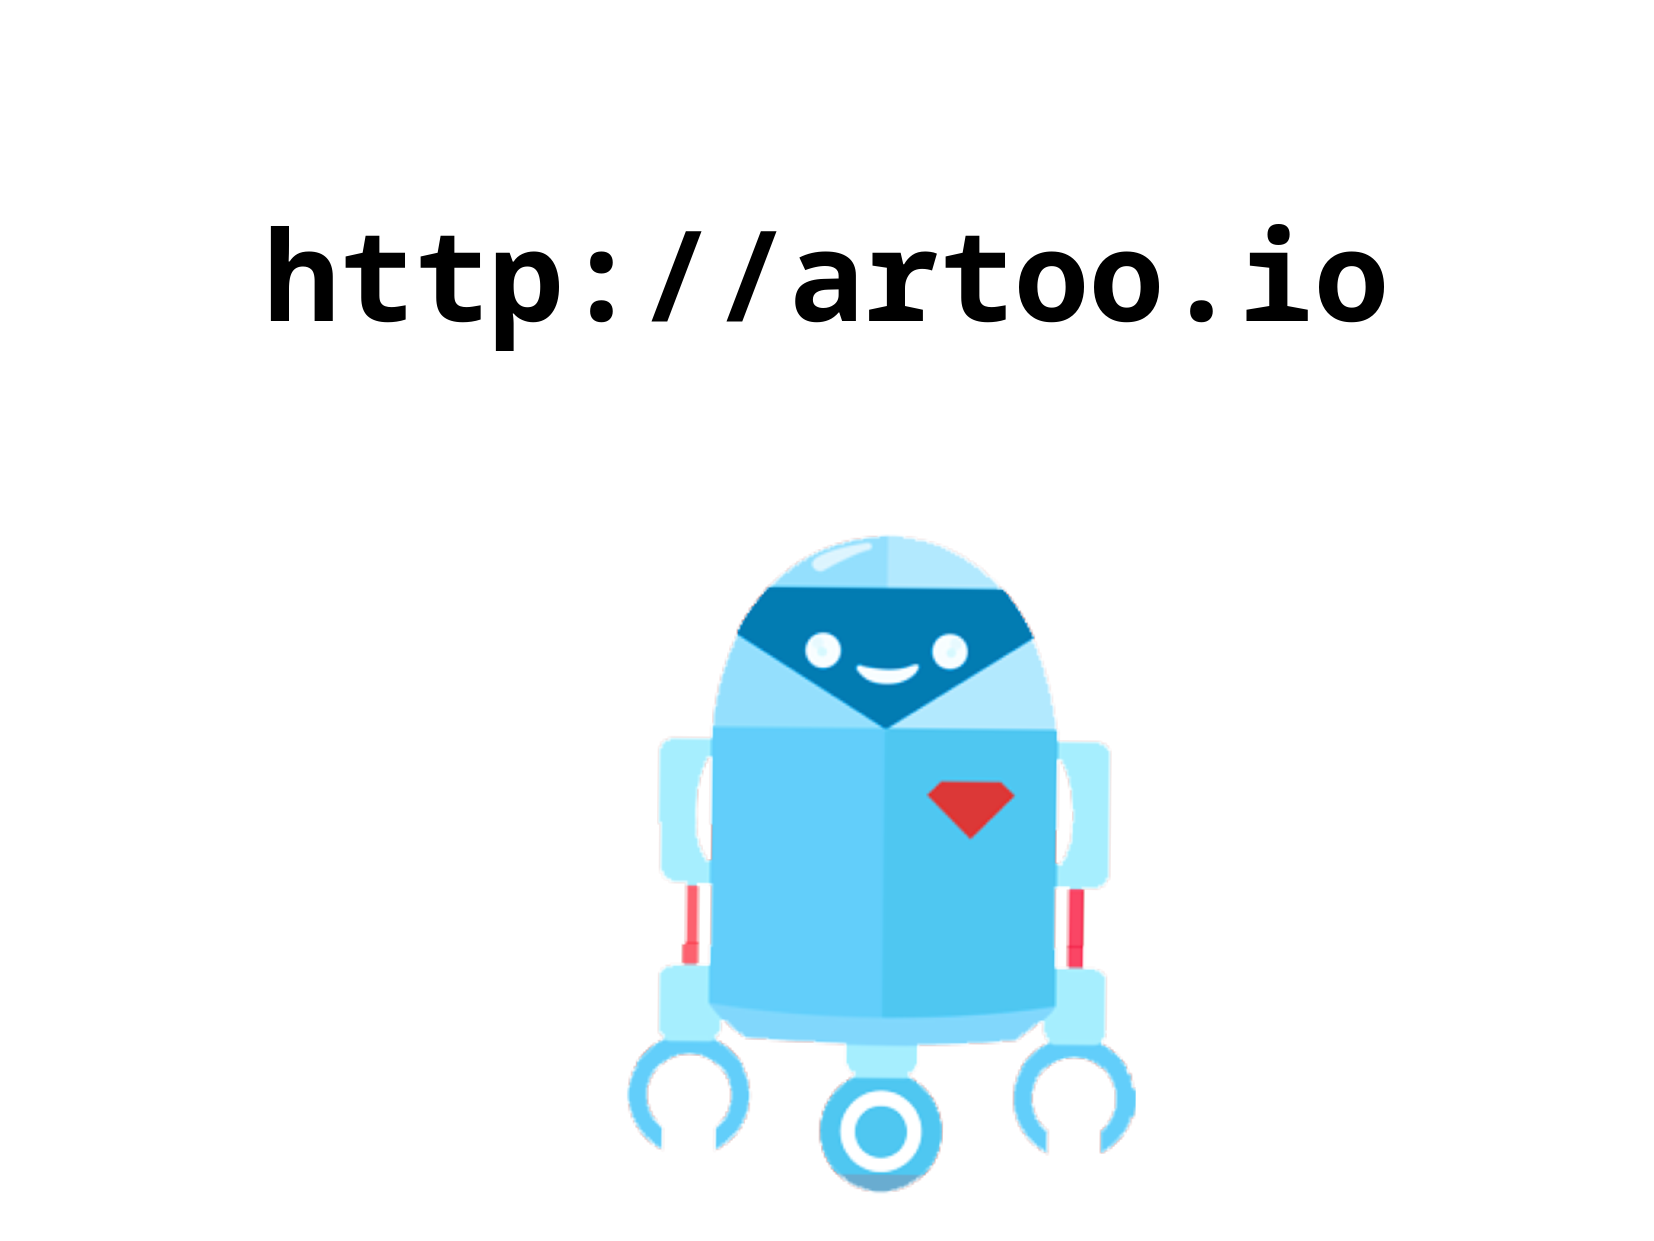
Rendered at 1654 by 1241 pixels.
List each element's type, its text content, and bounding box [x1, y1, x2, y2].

subtitle http://artoo.io [82, 49, 1571, 497]
picture [625, 531, 1141, 1212]
